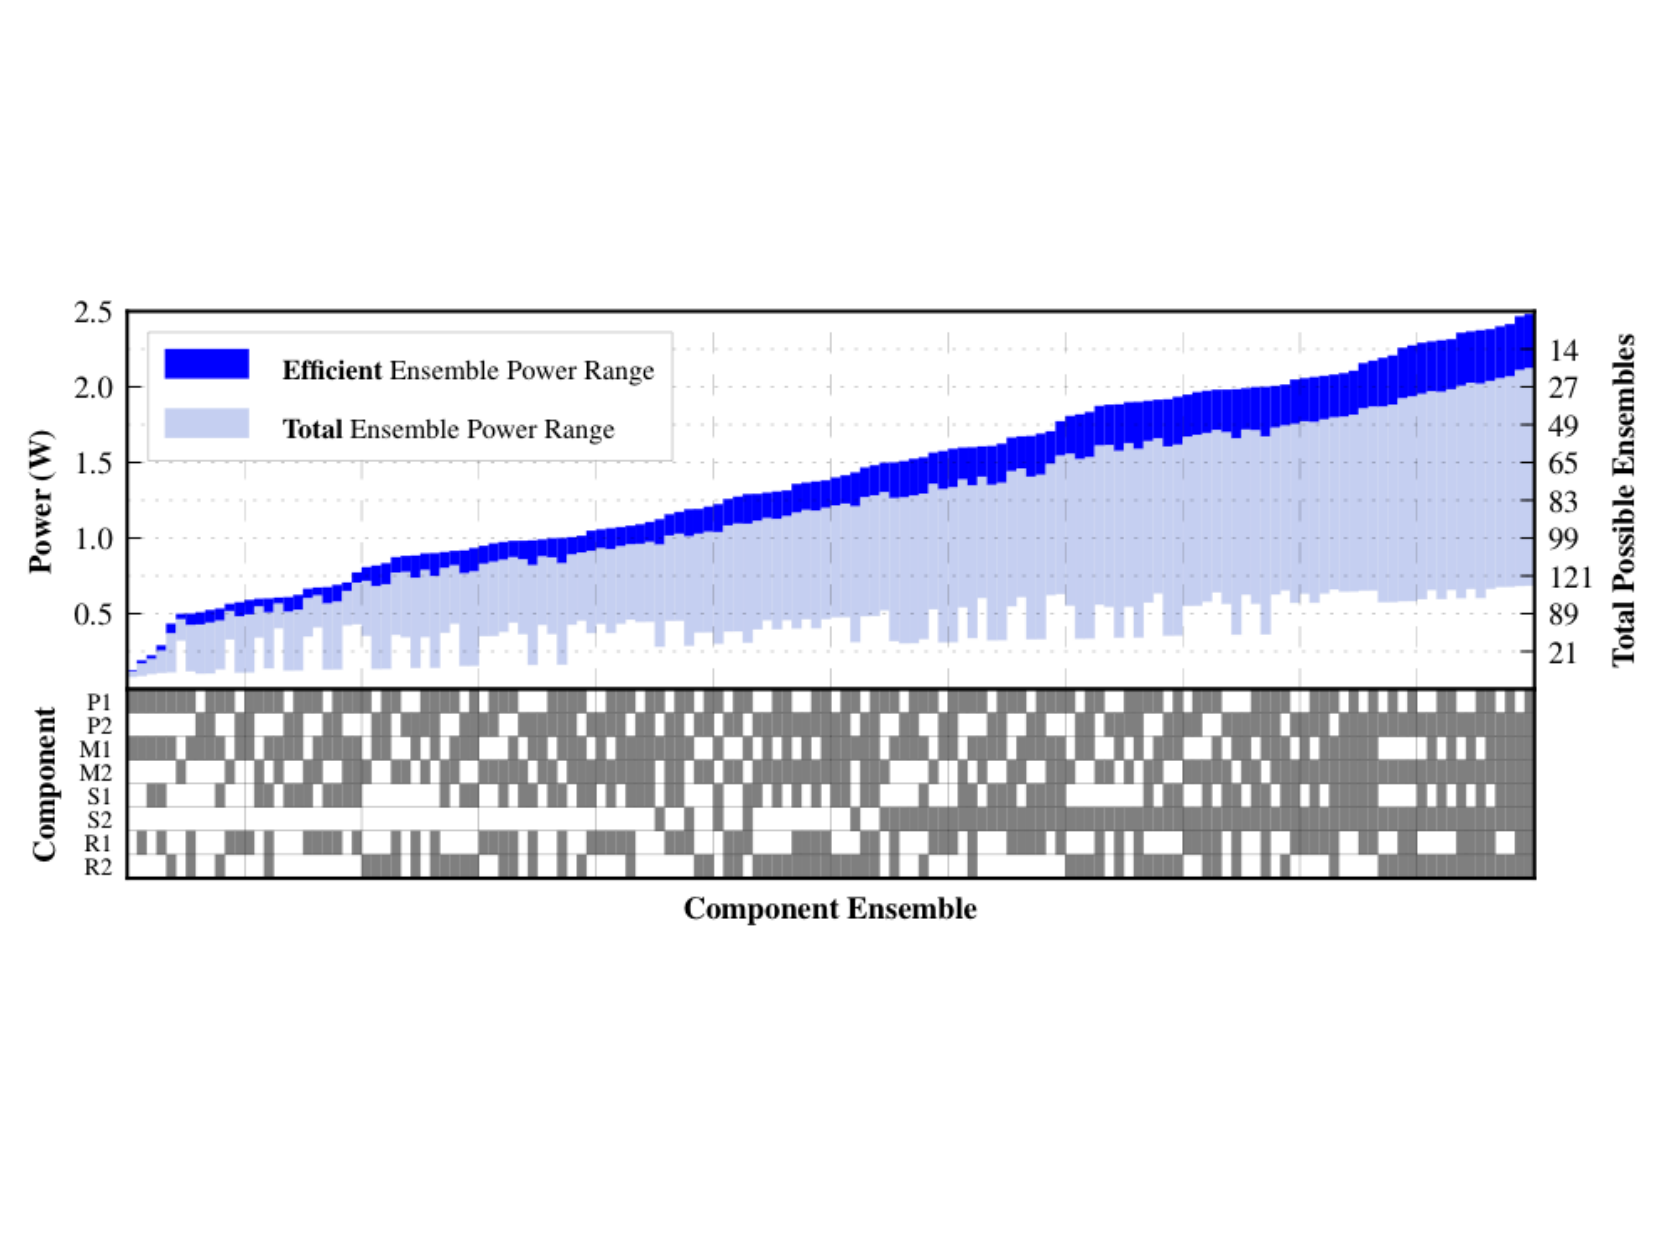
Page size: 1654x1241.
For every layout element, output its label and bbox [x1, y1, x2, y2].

picture [13, 299, 1651, 929]
